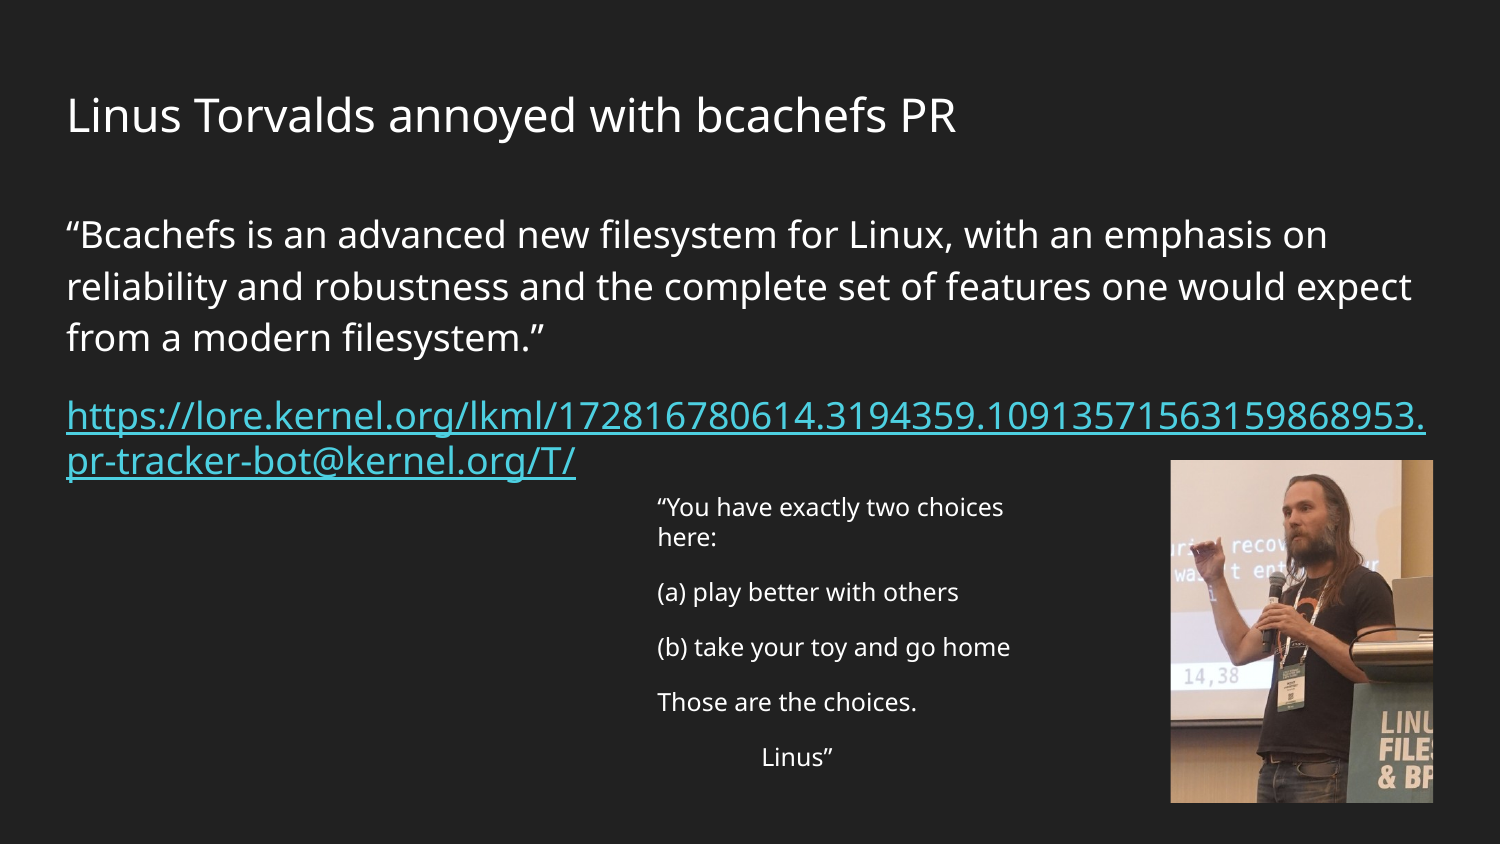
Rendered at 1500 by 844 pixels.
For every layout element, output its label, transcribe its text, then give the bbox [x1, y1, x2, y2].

text_box “You have exactly two choices here: (a) play better with others (b) take your toy and go home Those are the choices. Linus” [642, 490, 1067, 773]
title Linus Torvalds annoyed with bcachefs PR [51, 67, 1449, 162]
picture [1170, 460, 1434, 803]
list “Bcachefs is an advanced new filesystem for Linux, with an emphasis on reliability and robustness and the complete set of features one would expect from a modern filesystem.” https://lore.kernel.org/lkml/172816780614.3194359.10913571563159868953.pr-tracker-bot@kernel.org/T/ [51, 189, 1449, 809]
